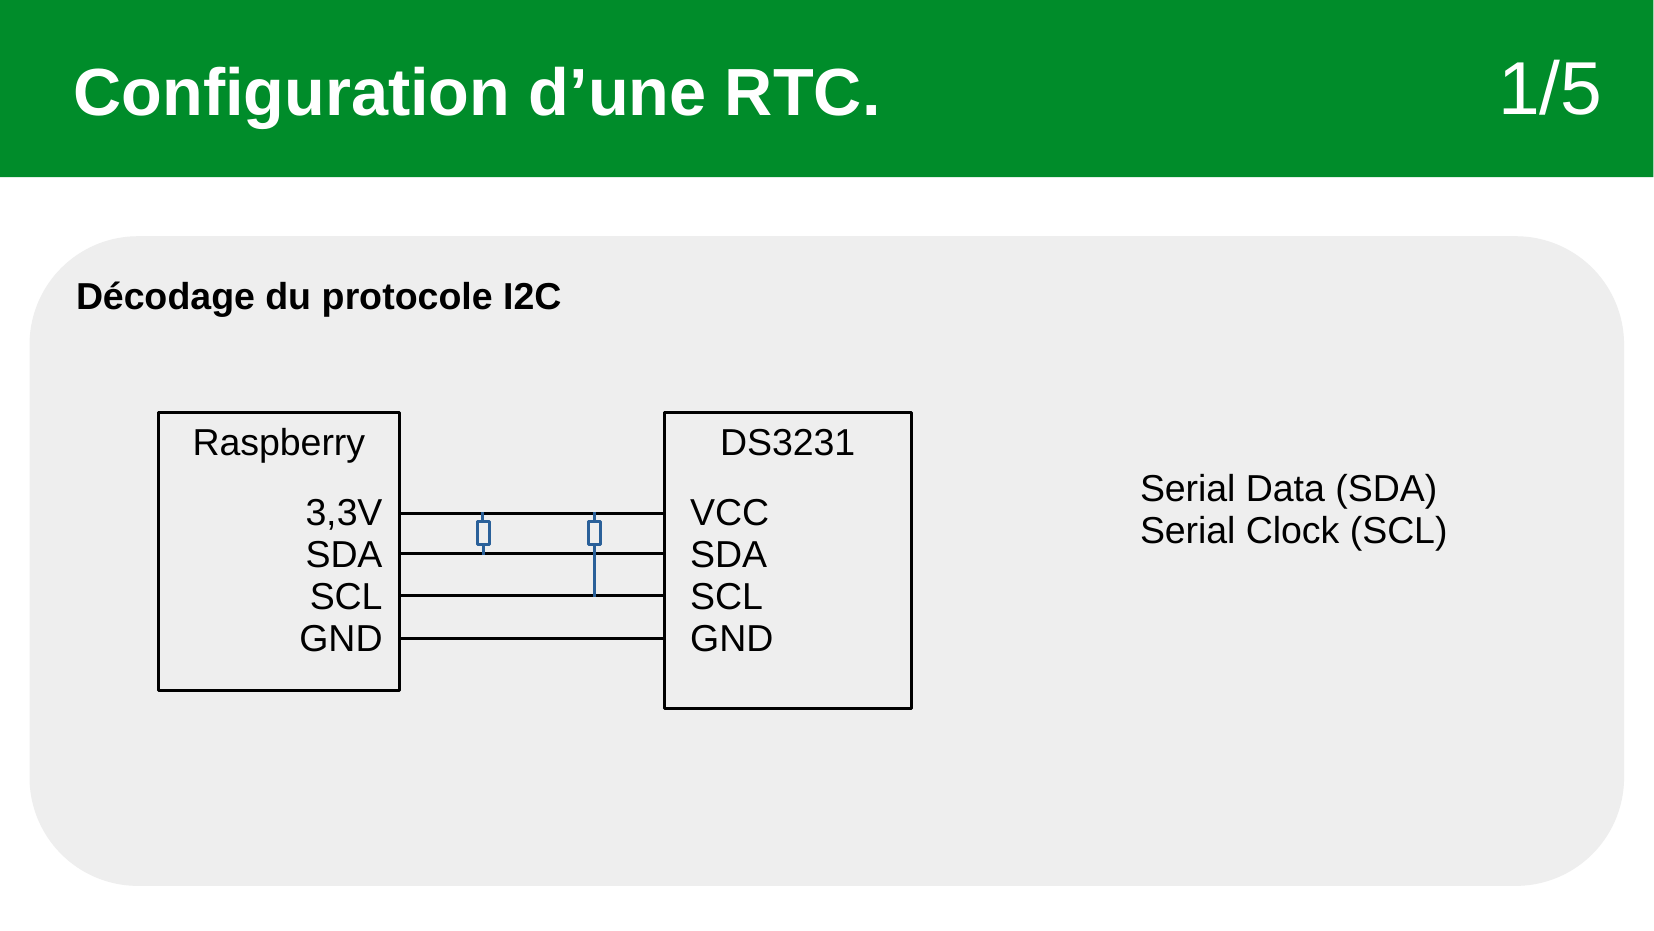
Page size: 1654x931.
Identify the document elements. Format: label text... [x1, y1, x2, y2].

text_box [1625, 0, 1654, 178]
text_box Décodage du protocole I2C [29, 236, 1625, 886]
text_box 1/5 [1476, 0, 1625, 178]
text_box Serial Data (SDA) Serial Clock (SCL) [1125, 460, 1484, 593]
text_box 3,3V SDA SCL GND [167, 484, 398, 669]
text_box VCC SDA SCL GND [675, 484, 900, 668]
text_box Configuration d’une RTC. [59, 47, 945, 138]
text_box [0, 0, 1476, 178]
text_box DS3231 [664, 412, 912, 709]
text_box Raspberry [158, 412, 400, 691]
